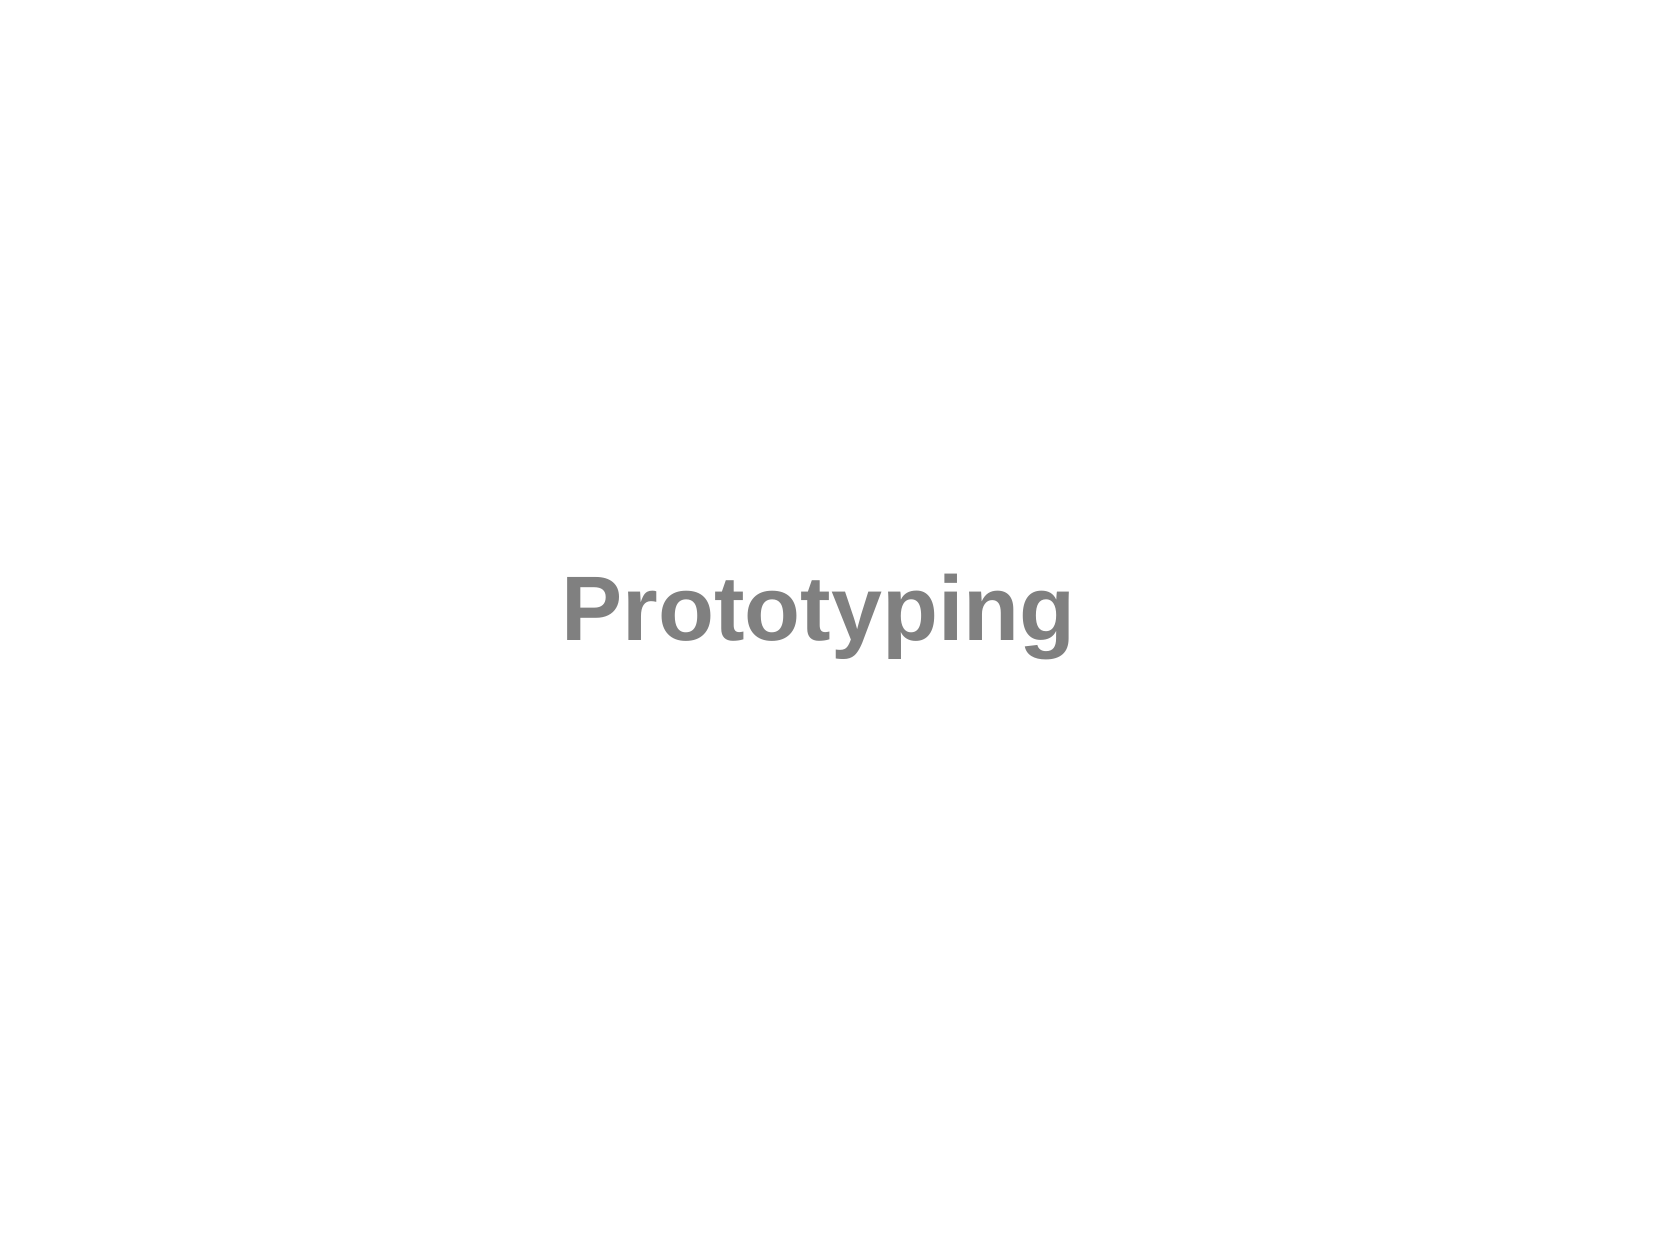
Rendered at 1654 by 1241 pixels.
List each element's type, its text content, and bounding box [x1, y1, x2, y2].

title Prototyping [75, 505, 1564, 713]
